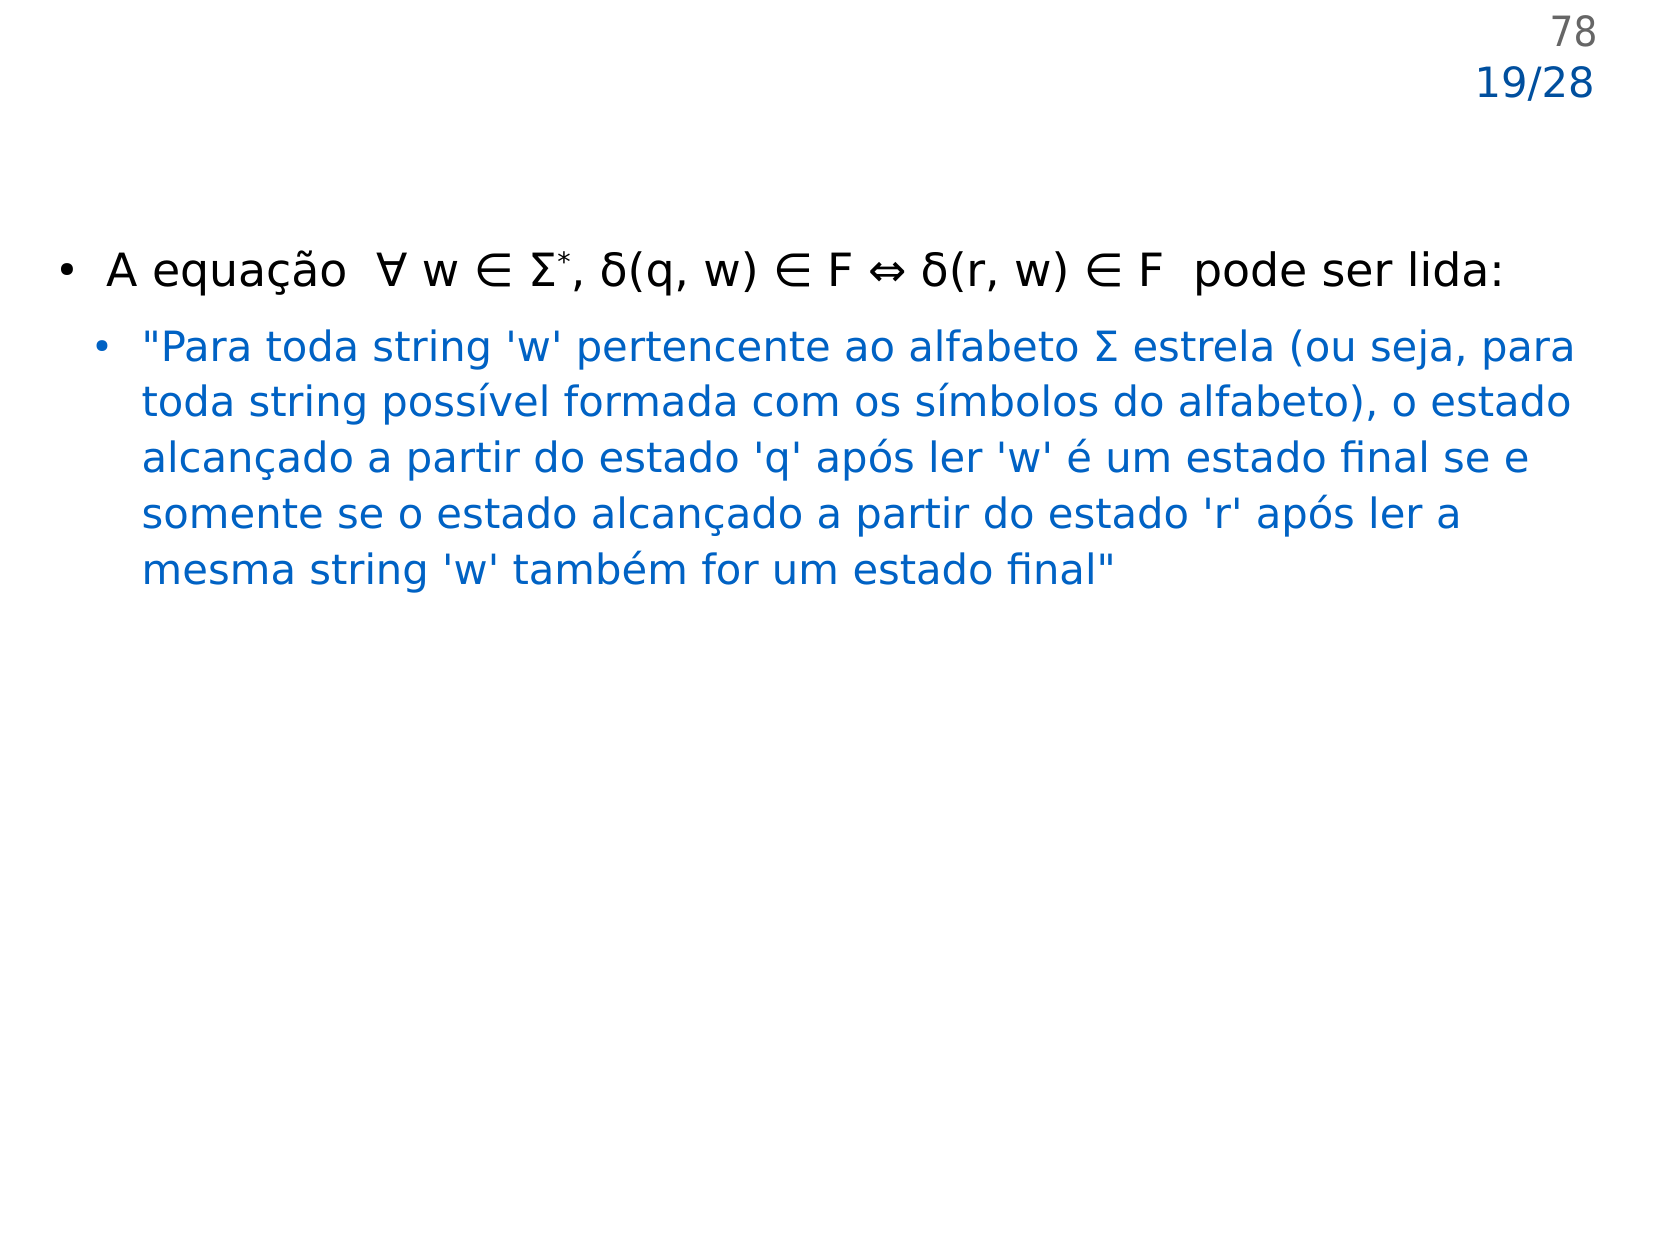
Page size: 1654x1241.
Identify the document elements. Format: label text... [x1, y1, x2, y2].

list A equação ∀ w ∈ Σ*, δ(q, w) ∈ F ⇔ δ(r, w) ∈ F pode ser lida: "Para toda string 'w' pertencente ao alfabeto Σ estrela (ou seja, para toda string possível formada com os símbolos do alfabeto), o estado alcançado a partir do estado 'q' após ler 'w' é um estado final se e somente se o estado alcançado a partir do estado 'r' após ler a mesma string 'w' também for um estado final" [59, 236, 1595, 1211]
text_box 78 [1375, 0, 1613, 64]
